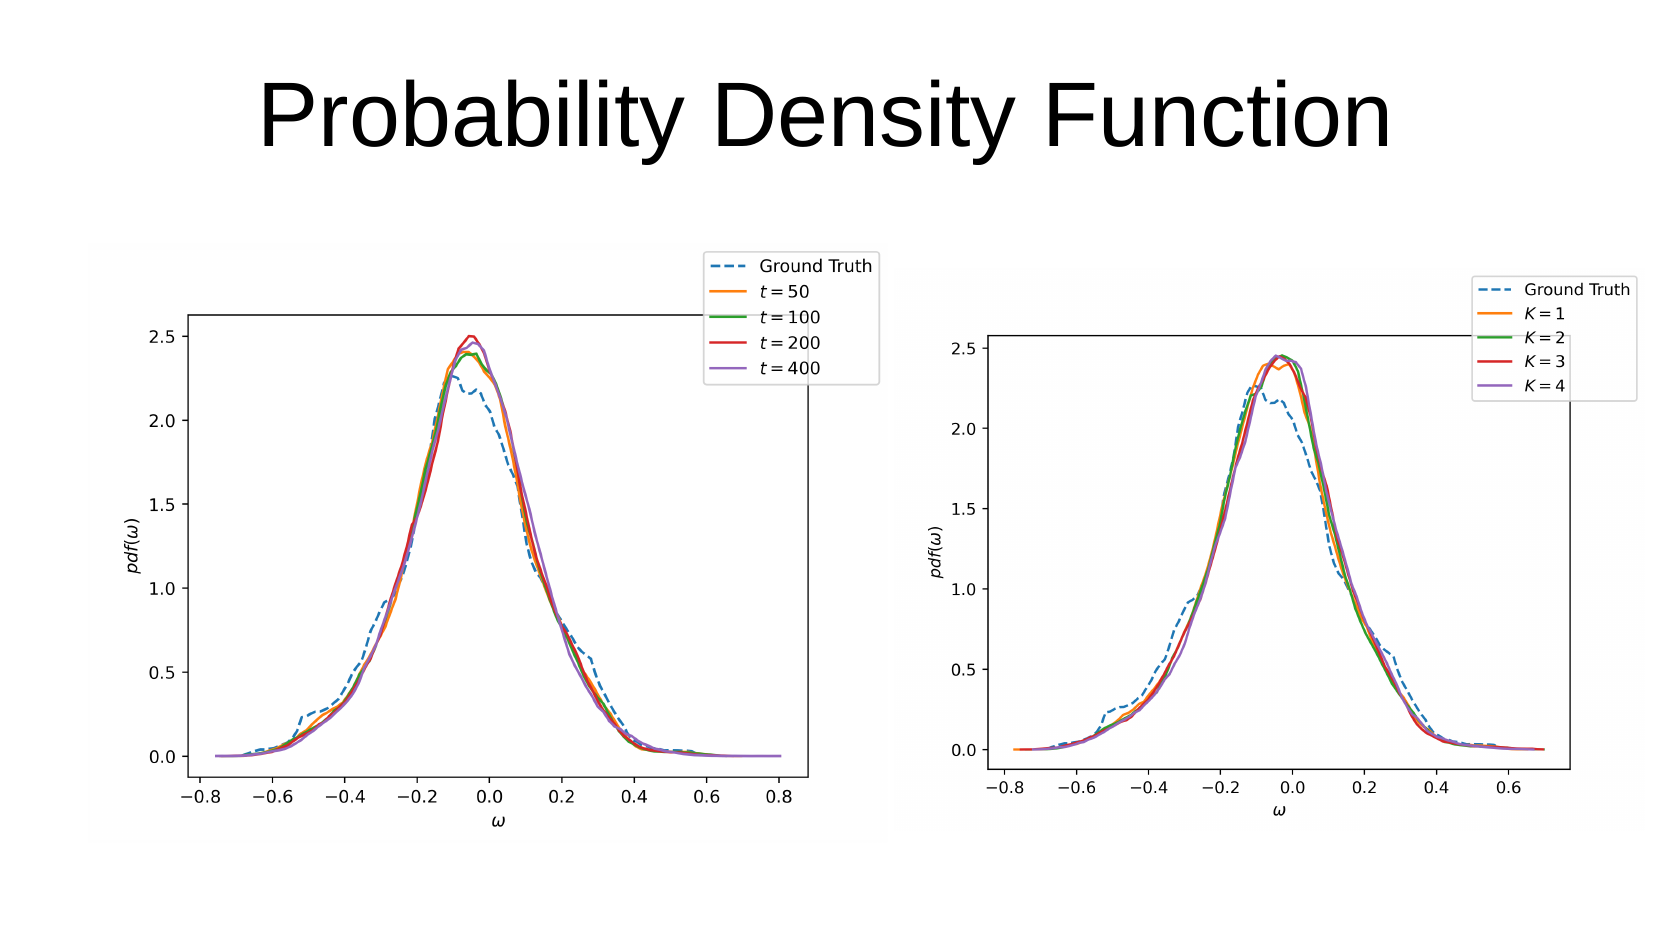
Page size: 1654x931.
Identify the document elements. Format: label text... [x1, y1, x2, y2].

picture [894, 268, 1645, 831]
title Probability Density Function [82, 37, 1571, 193]
picture [88, 243, 888, 843]
